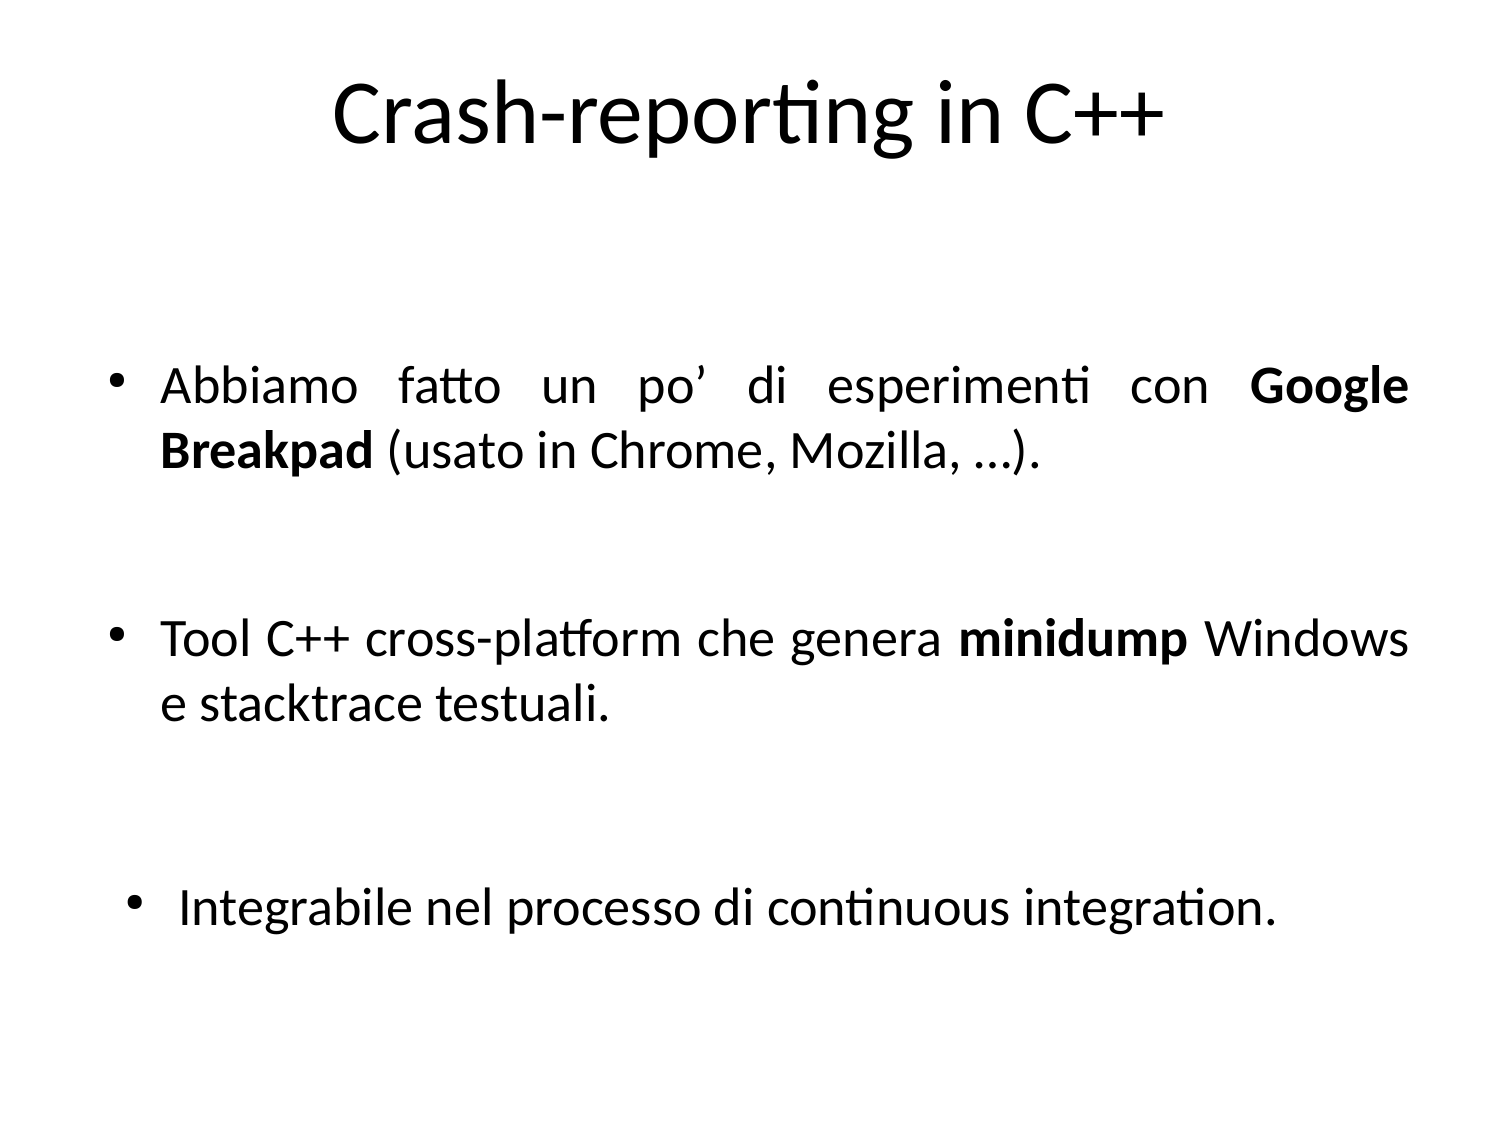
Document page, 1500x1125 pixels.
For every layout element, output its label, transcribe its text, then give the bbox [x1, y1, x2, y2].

title Crash-reporting in C++ [74, 44, 1425, 233]
list Abbiamo fatto un po’ di esperimenti con Google Breakpad (usato in Chrome, Mozilla, …). Tool C++ cross-platform che genera minidump Windows e stacktrace testuali. Integrabile nel processo di continuous integration. [74, 247, 1425, 990]
